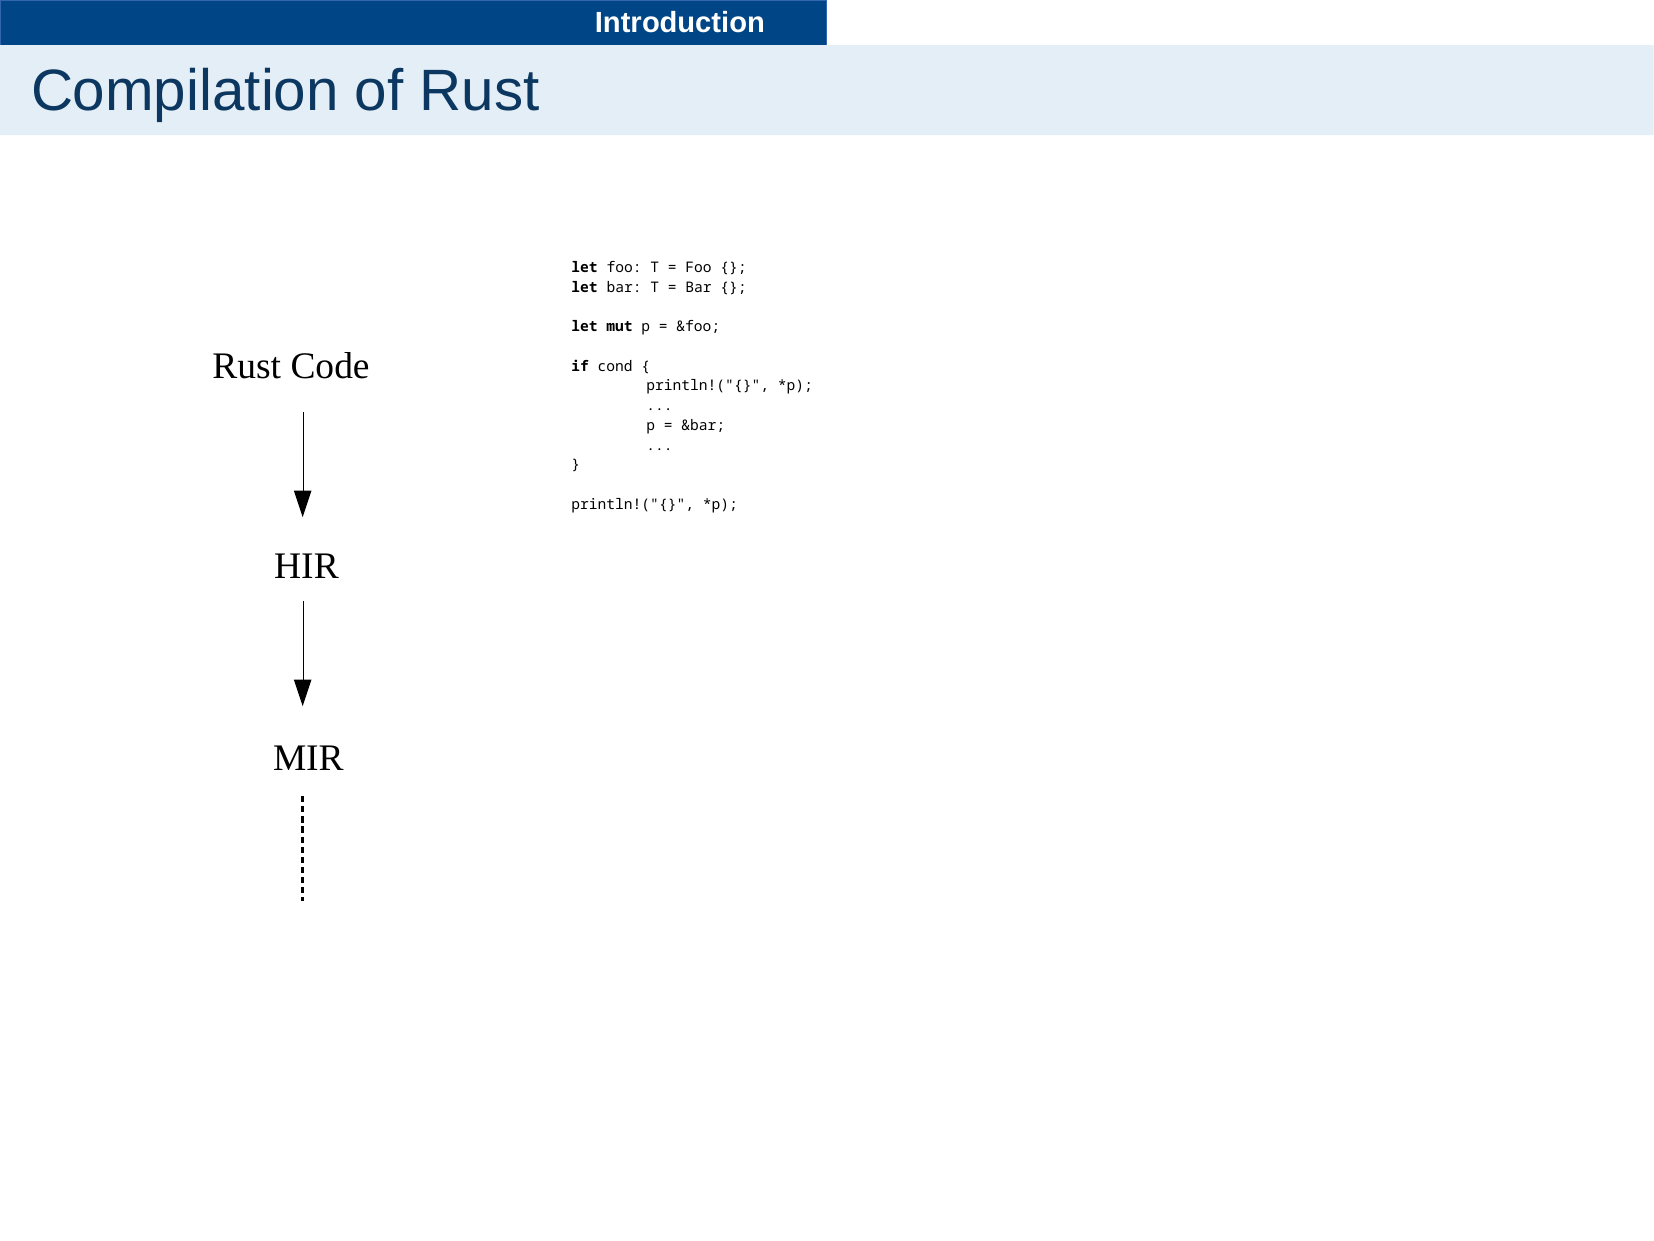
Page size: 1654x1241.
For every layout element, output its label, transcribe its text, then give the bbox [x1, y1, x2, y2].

text_box Compilation of Rust [0, 45, 1654, 136]
title Introduction [0, 0, 766, 45]
text_box HIR [259, 537, 354, 595]
text_box MIR [188, 712, 429, 803]
text_box Rust Code [197, 337, 405, 395]
text_box let foo: T = Foo {}; let bar: T = Bar {}; let mut p = &foo; if cond { println!("{}", *p); ... p = &bar; ... } println!("{}", *p); [556, 249, 828, 493]
